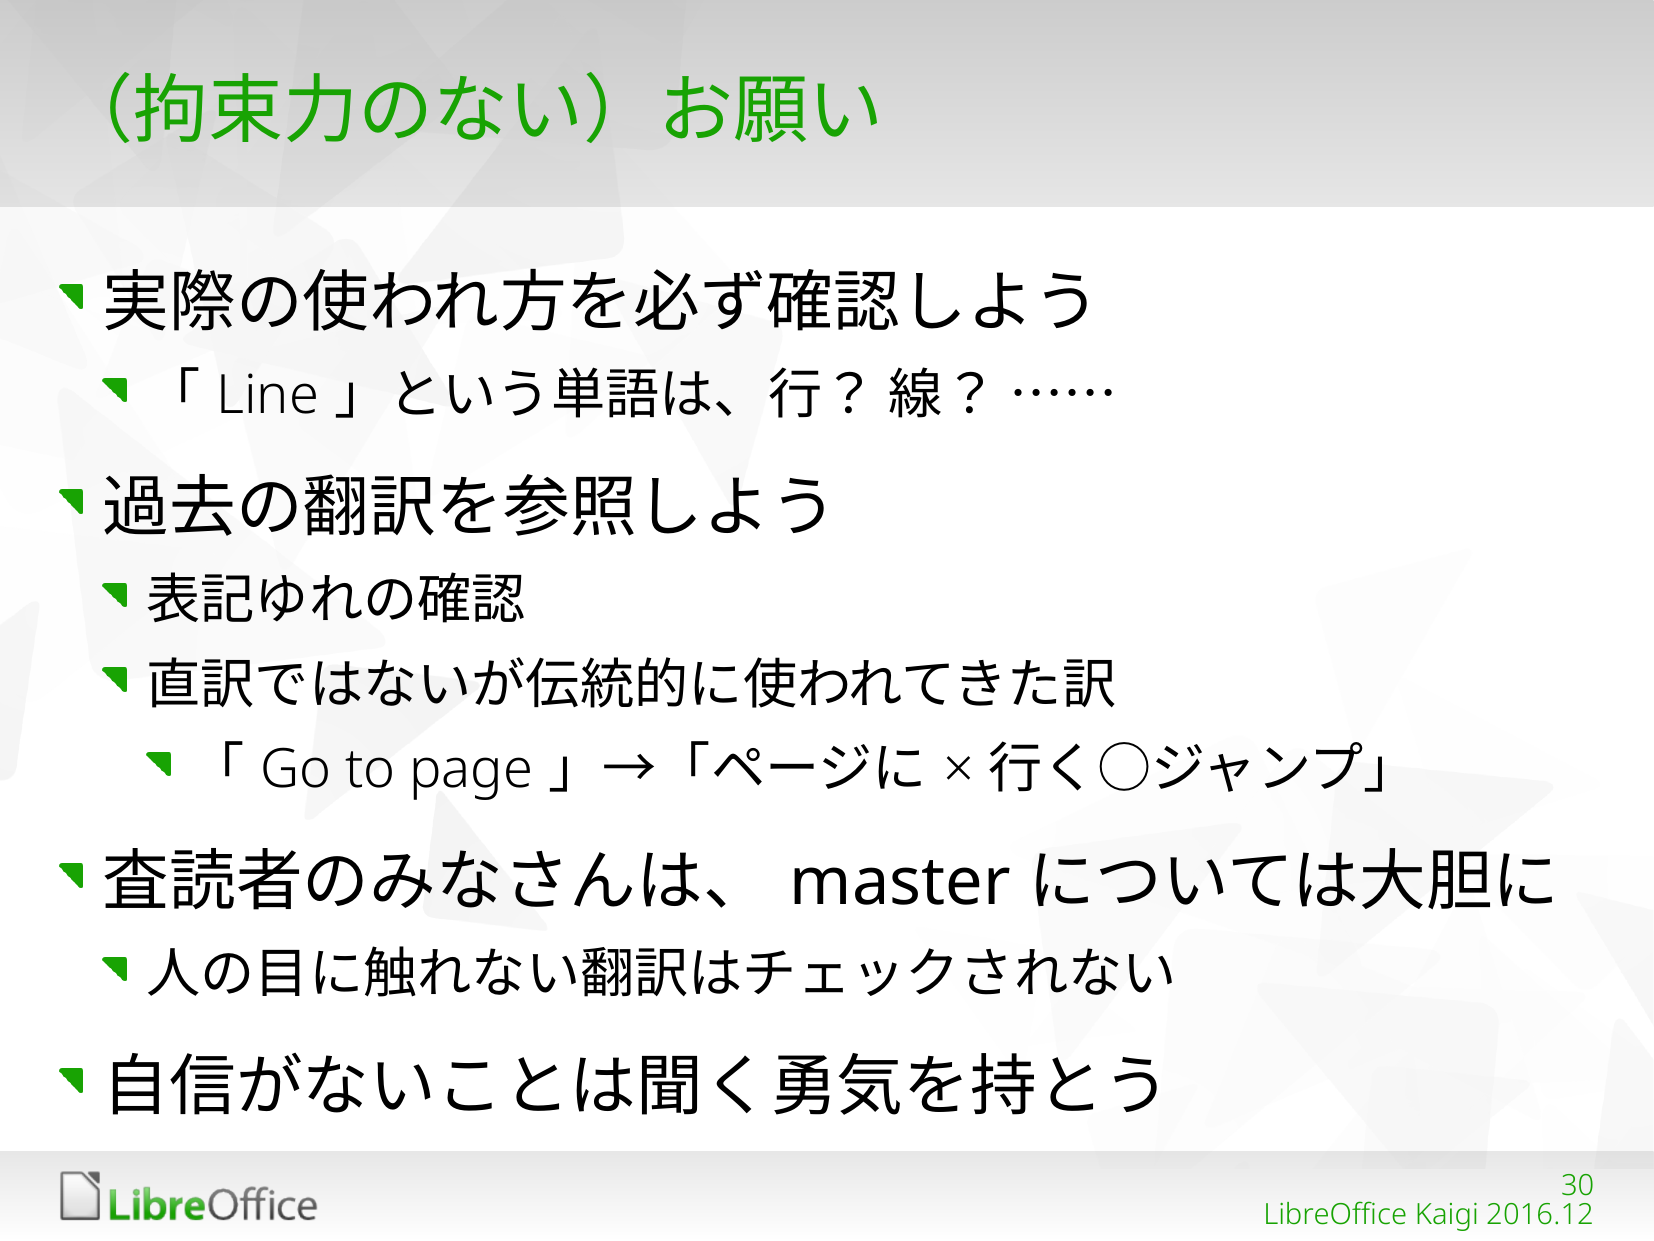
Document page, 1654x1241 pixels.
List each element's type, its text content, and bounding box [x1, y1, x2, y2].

picture [915, 548, 1654, 1169]
picture [0, 0, 783, 931]
picture [41, 1152, 337, 1240]
title （拘束力のない）お願い [59, 29, 1595, 178]
list 実際の使われ方を必ず確認しよう 「Line」という単語は、行？ 線？ …… 過去の翻訳を参照しよう 表記ゆれの確認 直訳ではないが伝統的に使われてきた訳 「Go to page」→「ページに×行く○ジャンプ」 査読者のみなさんは、masterについては大胆に 人の目に触れない翻訳はチェックされない 自信がないことは聞く勇気を持とう [59, 248, 1595, 1147]
